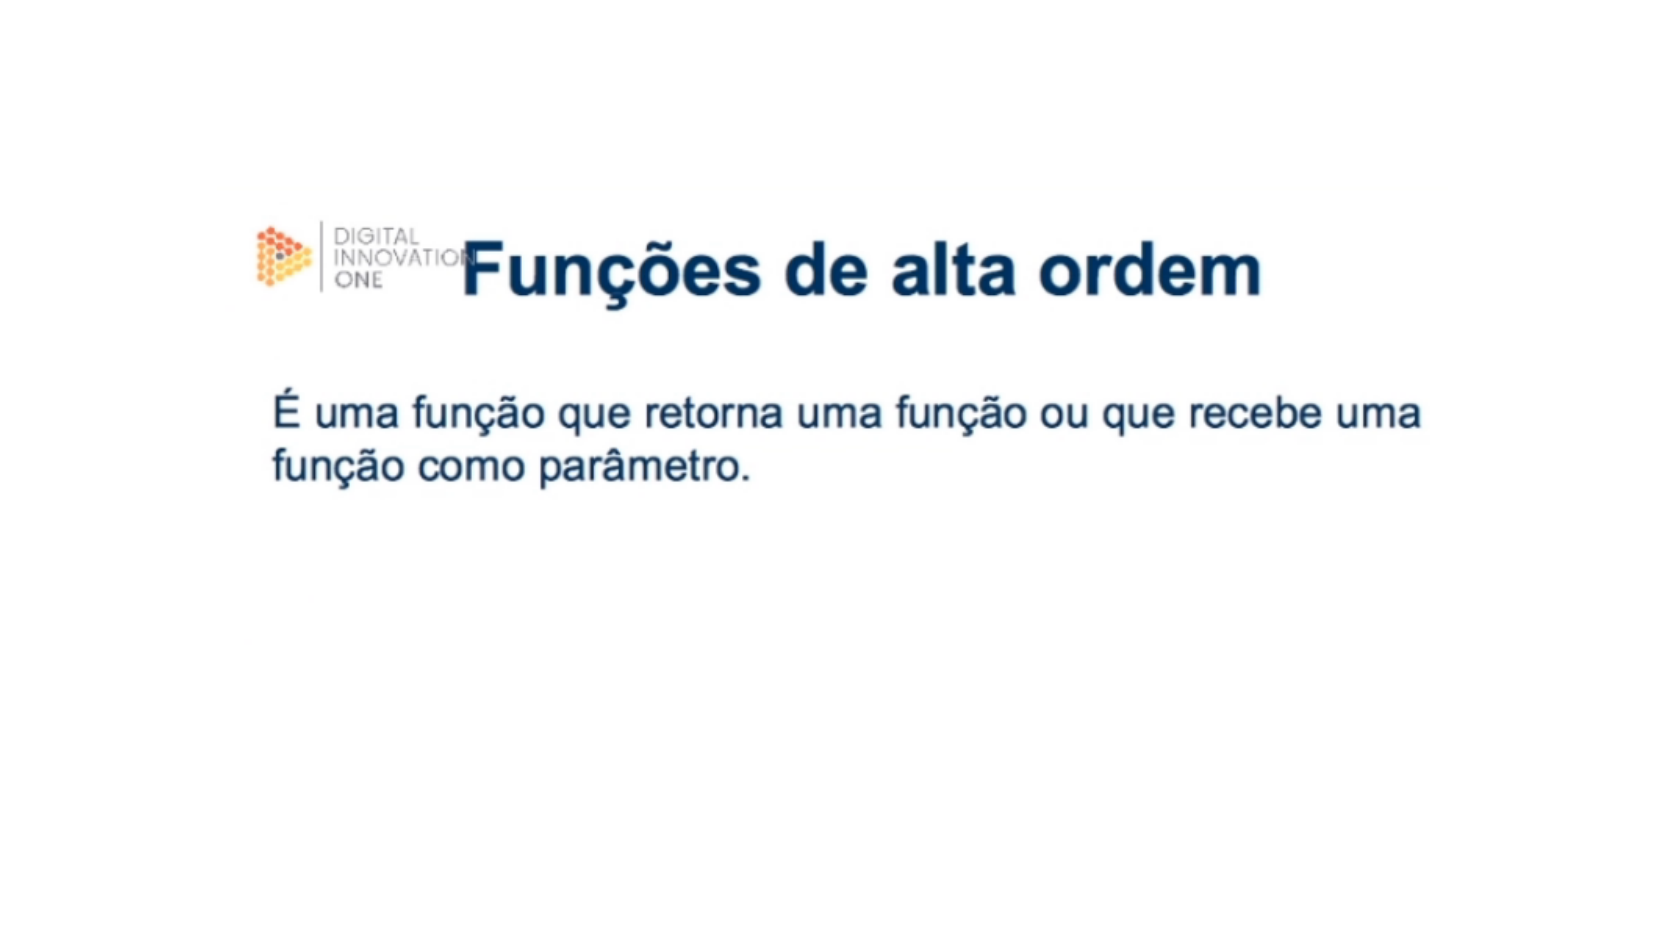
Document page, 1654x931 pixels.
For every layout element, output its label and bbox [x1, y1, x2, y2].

picture [217, 186, 1448, 751]
